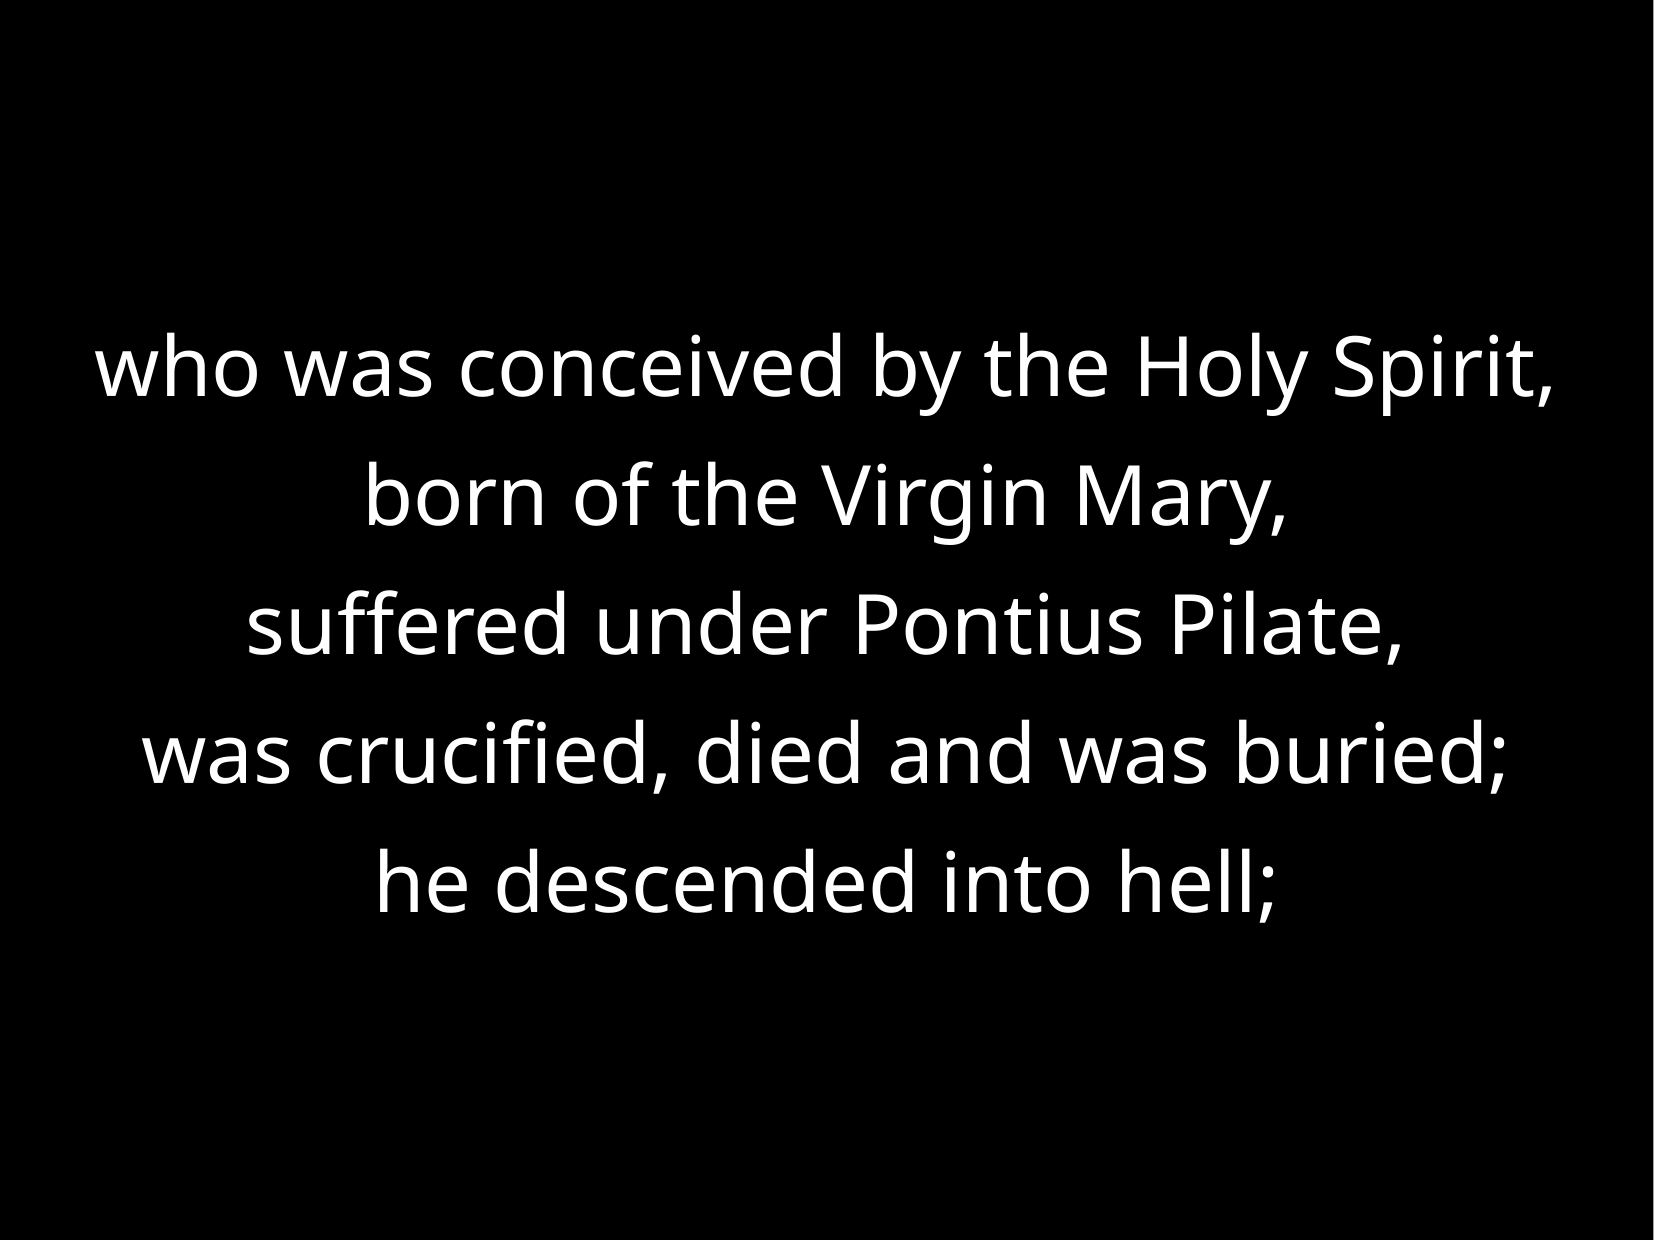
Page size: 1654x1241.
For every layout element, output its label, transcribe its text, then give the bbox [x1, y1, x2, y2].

list who was conceived by the Holy Spirit, born of the Virgin Mary, suffered under Pontius Pilate, was crucified, died and was buried; he descended into hell; [0, 307, 1654, 1241]
